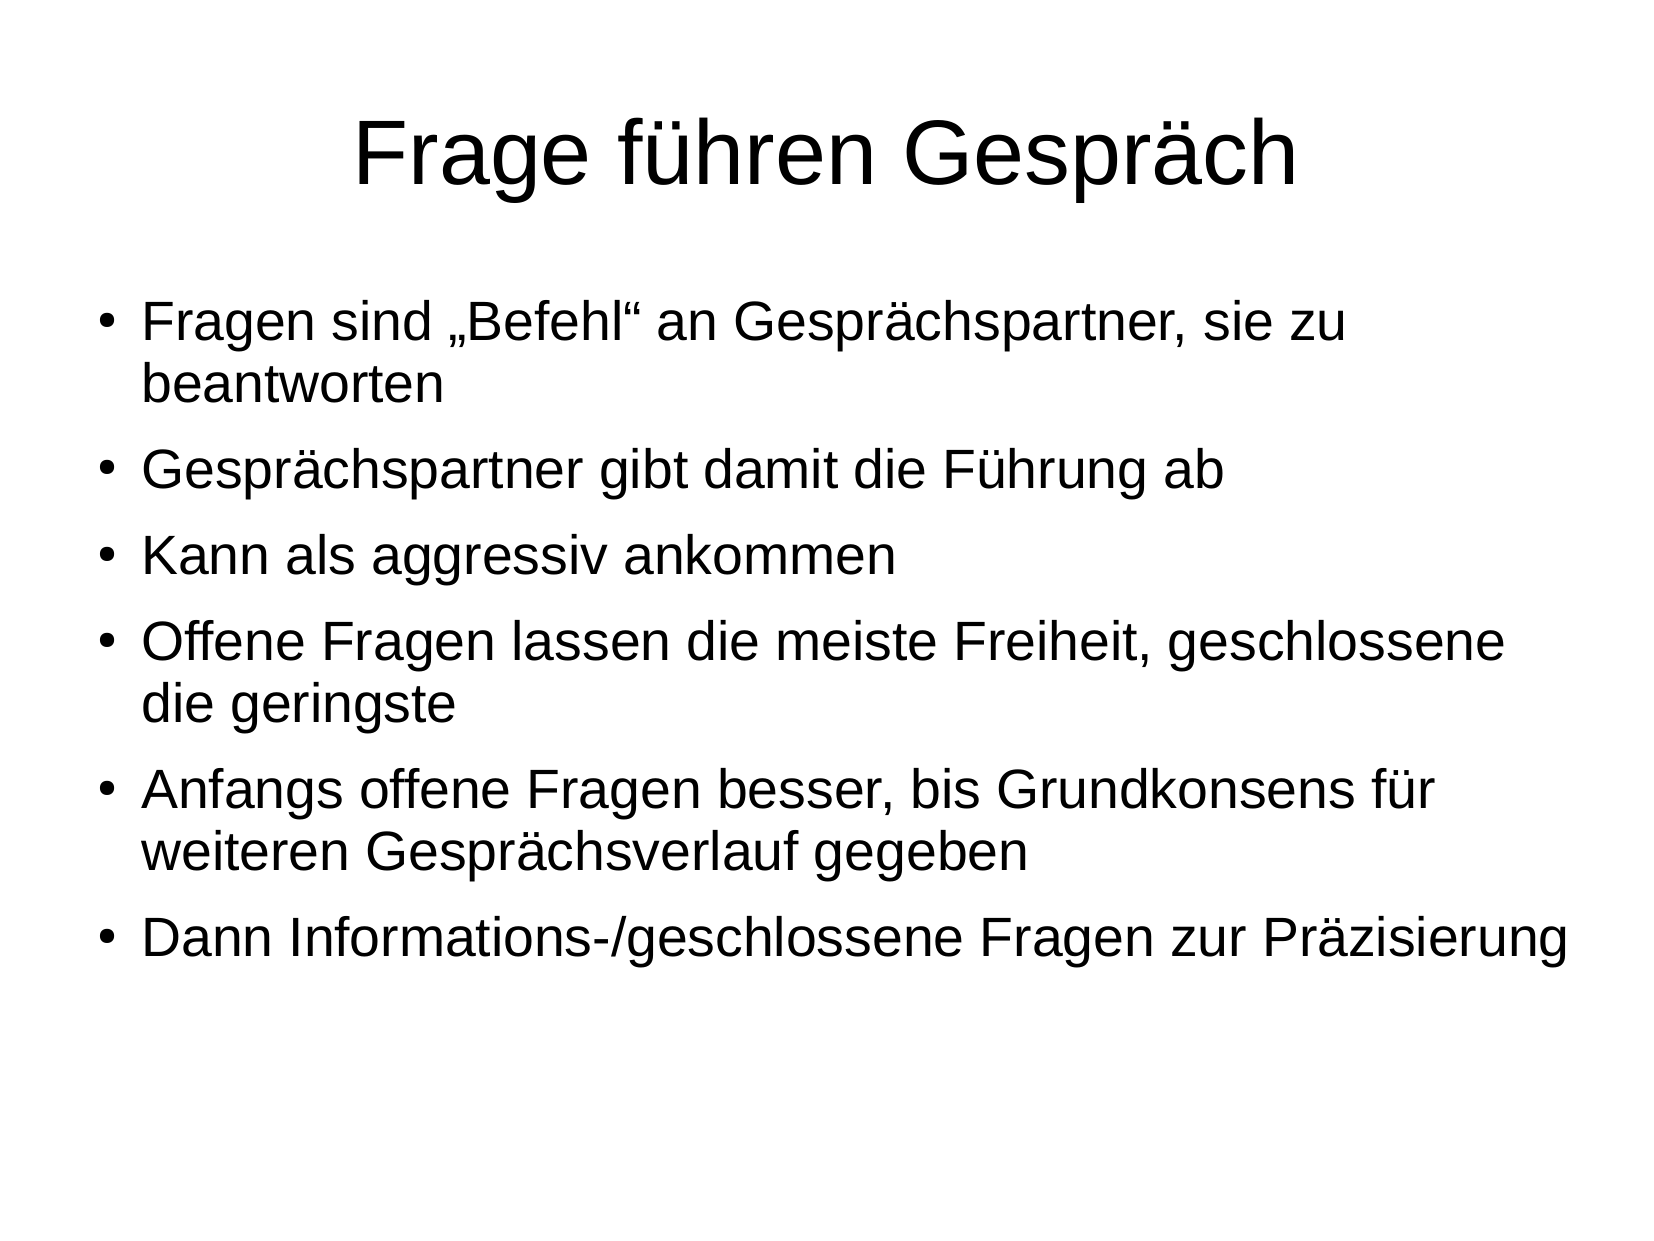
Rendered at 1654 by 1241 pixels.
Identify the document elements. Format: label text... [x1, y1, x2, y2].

title Frage führen Gespräch [82, 49, 1571, 257]
list Fragen sind „Befehl“ an Gesprächspartner, sie zu beantworten Gesprächspartner gibt damit die Führung ab Kann als aggressiv ankommen Offene Fragen lassen die meiste Freiheit, geschlossene die geringste Anfangs offene Fragen besser, bis Grundkonsens für weiteren Gesprächsverlauf gegeben Dann Informations-/geschlossene Fragen zur Präzisierung [82, 290, 1571, 1010]
